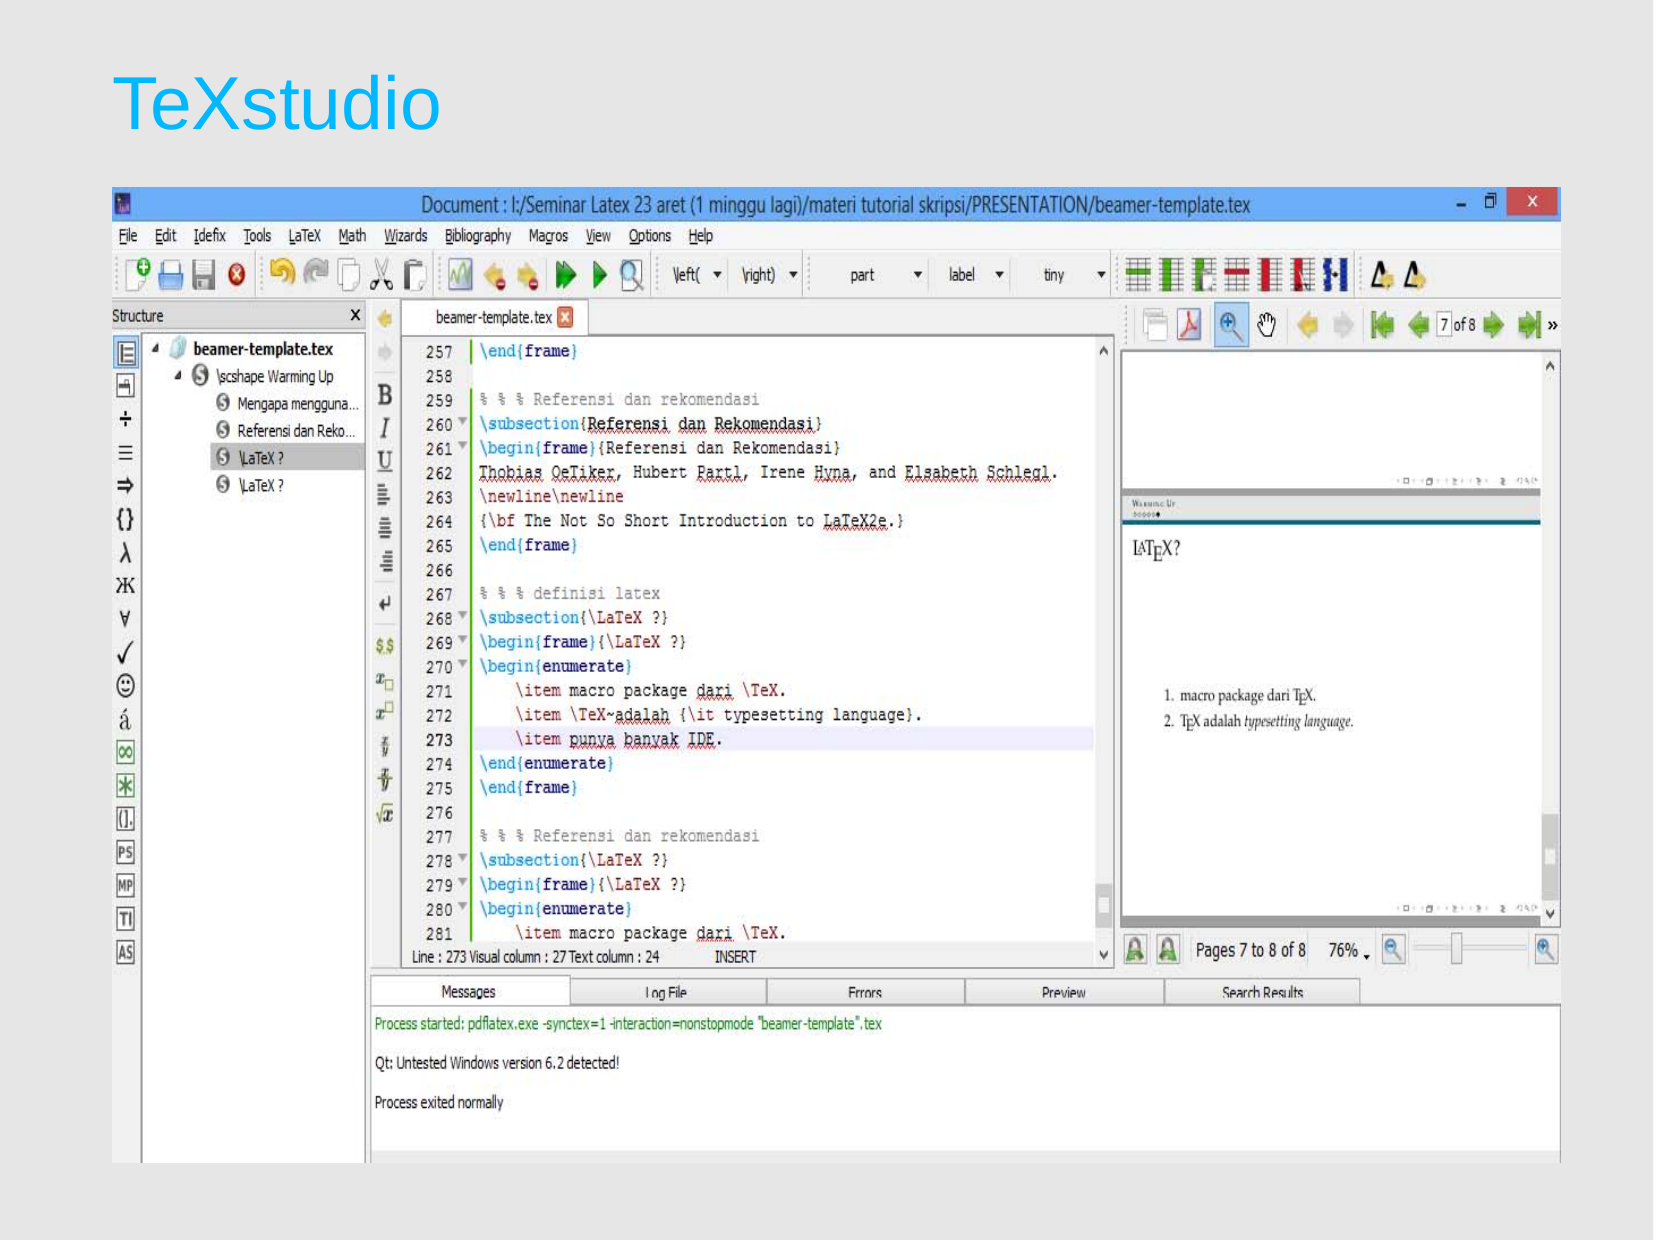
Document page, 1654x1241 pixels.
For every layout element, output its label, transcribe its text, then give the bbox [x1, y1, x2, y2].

title TeXstudio [112, 56, 1571, 151]
picture [112, 187, 1561, 1163]
